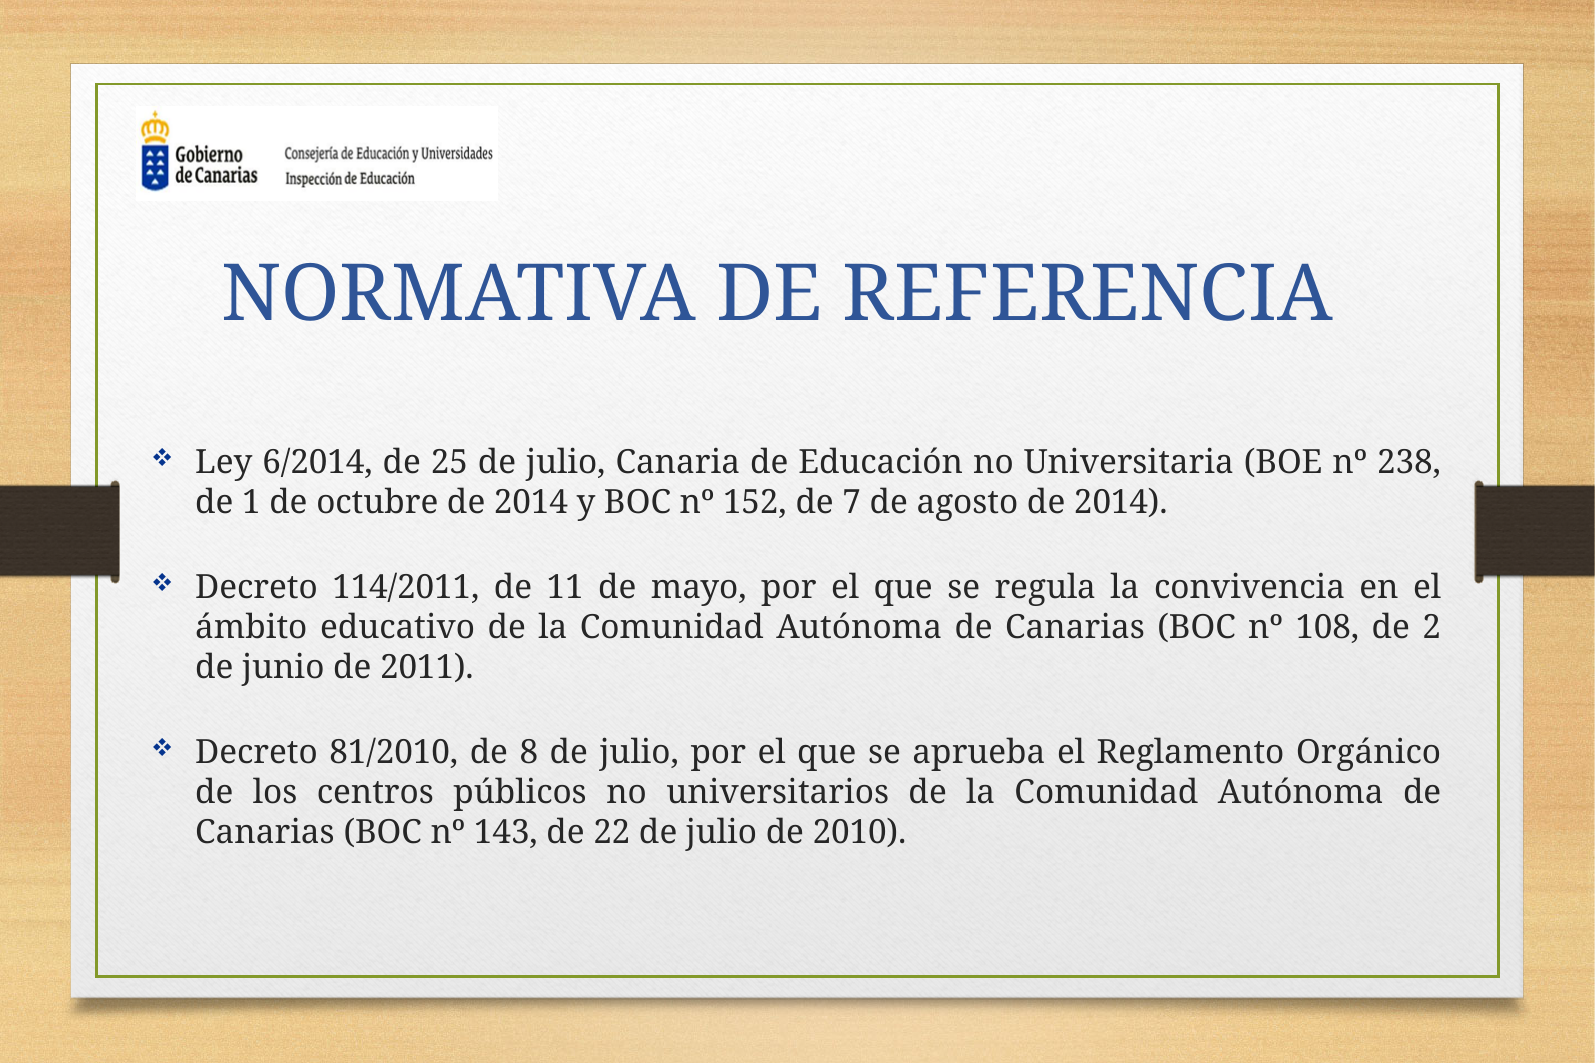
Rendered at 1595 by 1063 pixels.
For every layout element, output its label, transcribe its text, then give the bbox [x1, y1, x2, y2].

text_box Ley 6/2014, de 25 de julio, Canaria de Educación no Universitaria (BOE nº 238, de 1 de octubre de 2014 y BOC nº 152, de 7 de agosto de 2014). Decreto 114/2011, de 11 de mayo, por el que se regula la convivencia en el ámbito educativo de la Comunidad Autónoma de Canarias (BOC nº 108, de 2 de junio de 2011). Decreto 81/2010, de 8 de julio, por el que se aprueba el Reglamento Orgánico de los centros públicos no universitarios de la Comunidad Autónoma de Canarias (BOC nº 143, de 22 de julio de 2010). [136, 343, 1458, 984]
text_box NORMATIVA DE REFERENCIA [96, 192, 1458, 386]
picture [0, 0, 1595, 1063]
